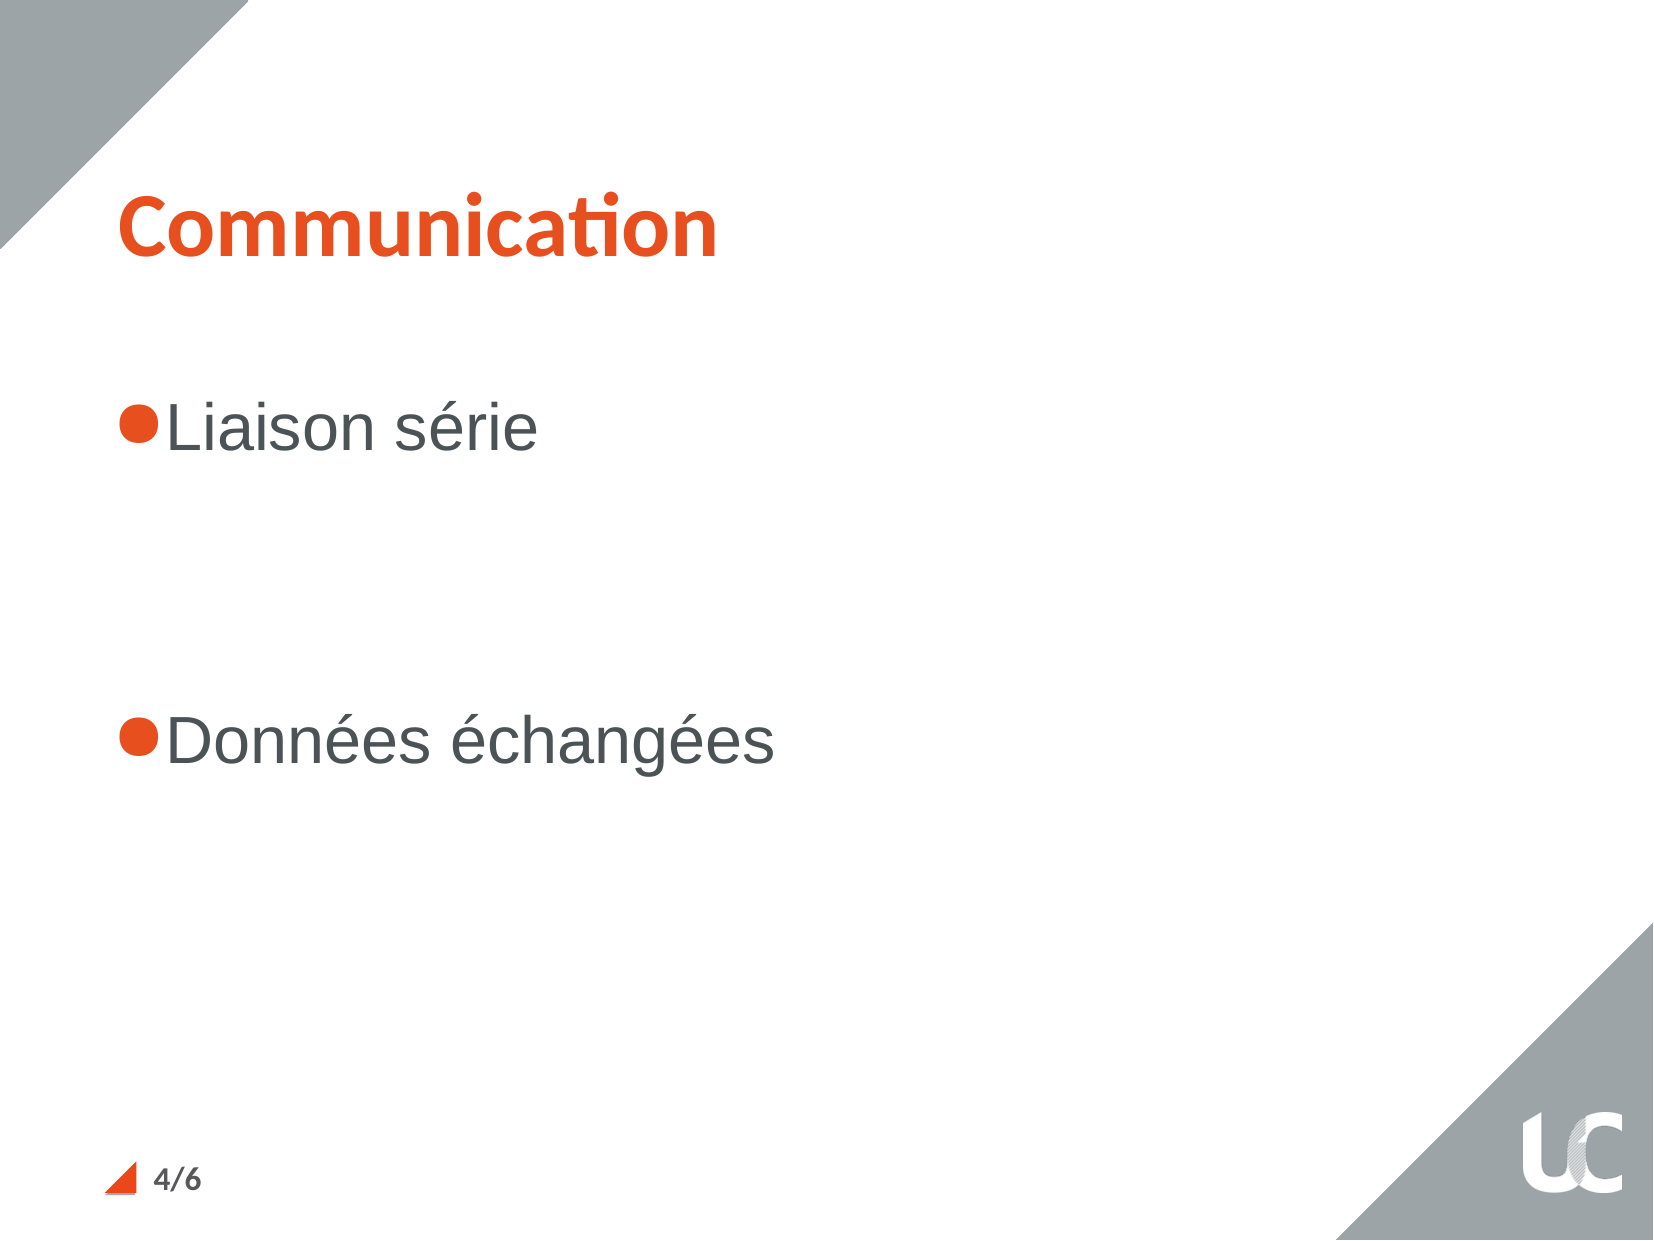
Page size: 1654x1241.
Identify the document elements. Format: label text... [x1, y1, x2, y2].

picture [1523, 1112, 1622, 1193]
title Communication [118, 129, 1548, 337]
list Liaison série Données échangées [94, 389, 1583, 1081]
